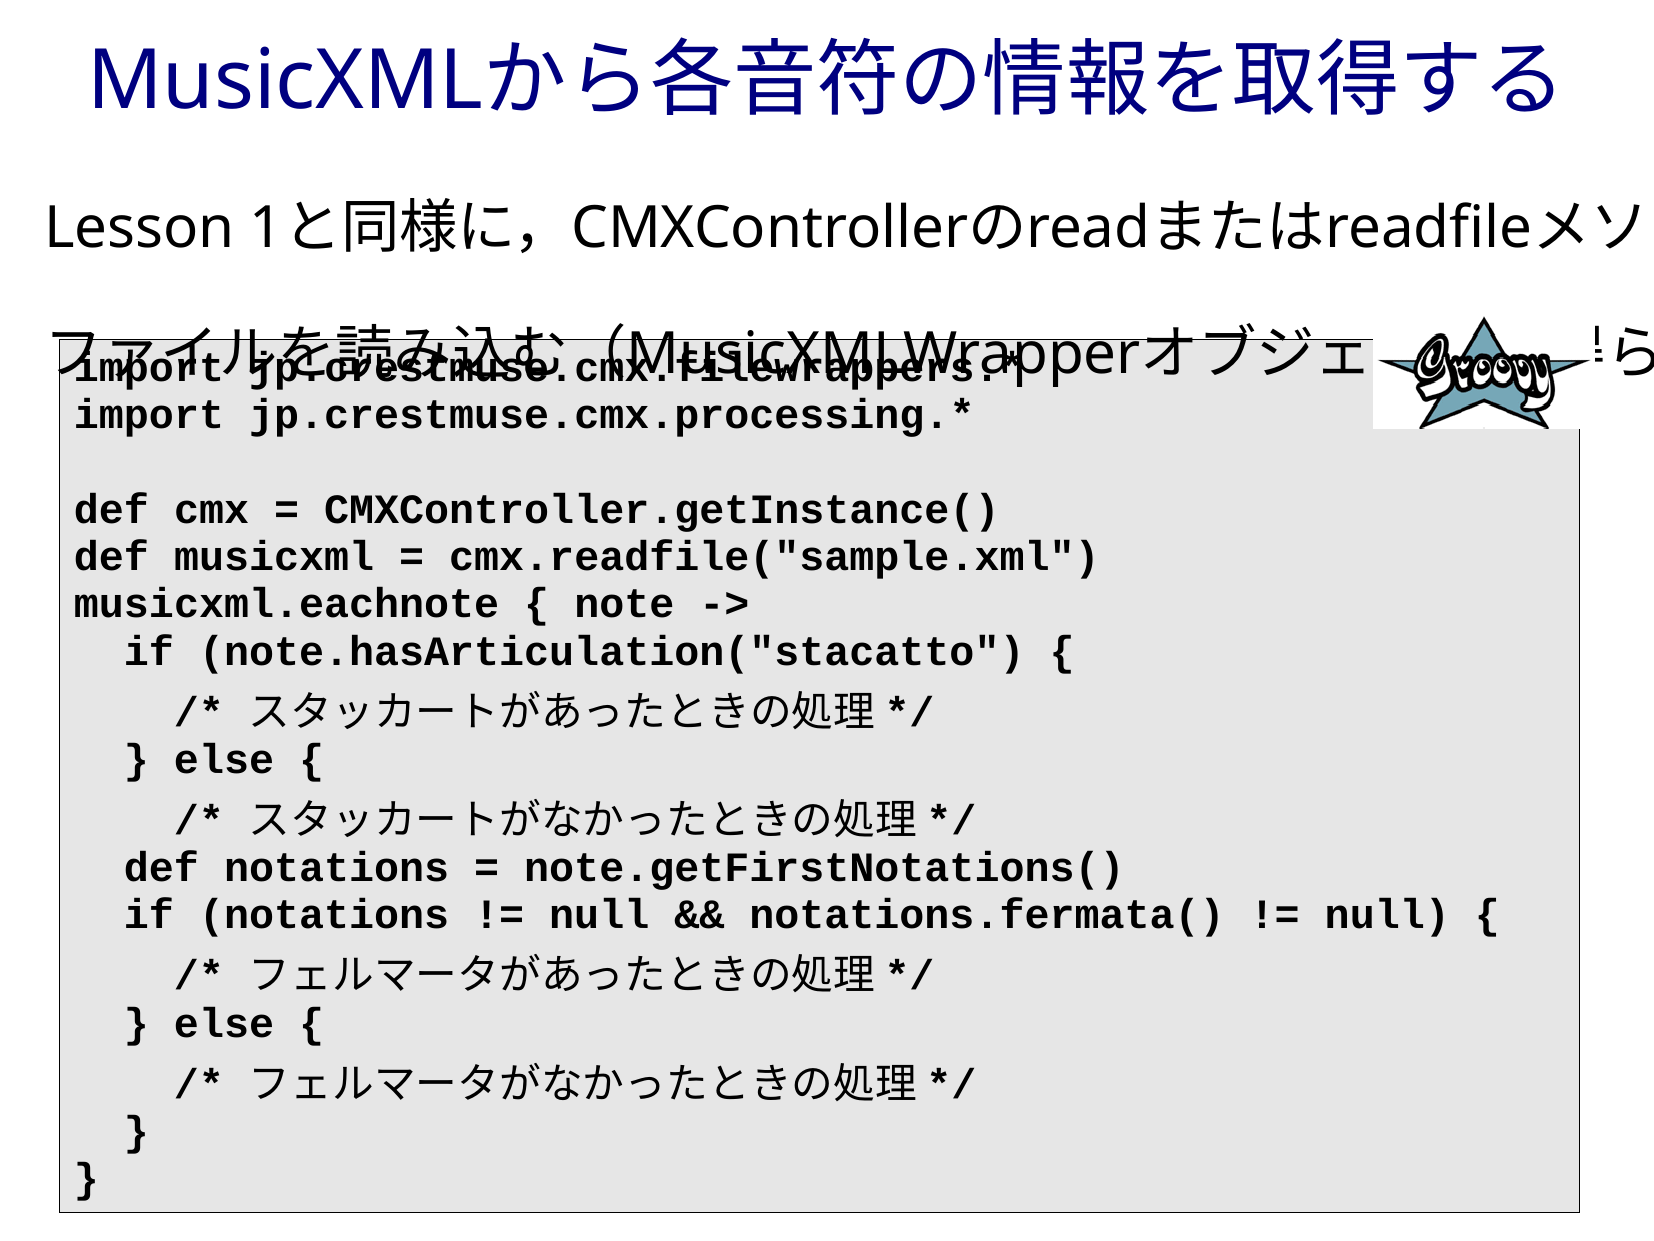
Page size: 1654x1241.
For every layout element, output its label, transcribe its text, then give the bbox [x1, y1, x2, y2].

text_box Lesson 1と同様に，CMXControllerのreadまたはreadfileメソッドで ファイルを読み込む（MusicXMLWrapperオブジェクトが得られる） [29, 129, 1624, 291]
picture [1373, 312, 1595, 429]
text_box import jp.crestmuse.cmx.filewrappers.* import jp.crestmuse.cmx.processing.* def cmx = CMXController.getInstance() def musicxml = cmx.readfile("sample.xml") musicxml.eachnote { note -> if (note.hasArticulation("stacatto") { /* スタッカートがあったときの処理 */ } else { /* スタッカートがなかったときの処理 */ def notations = note.getFirstNotations() if (notations != null && notations.fermata() != null) { /* フェルマータがあったときの処理 */ } else { /* フェルマータがなかったときの処理 */ } } [59, 339, 1580, 1160]
title MusicXMLから各音符の情報を取得する [82, 27, 1571, 119]
